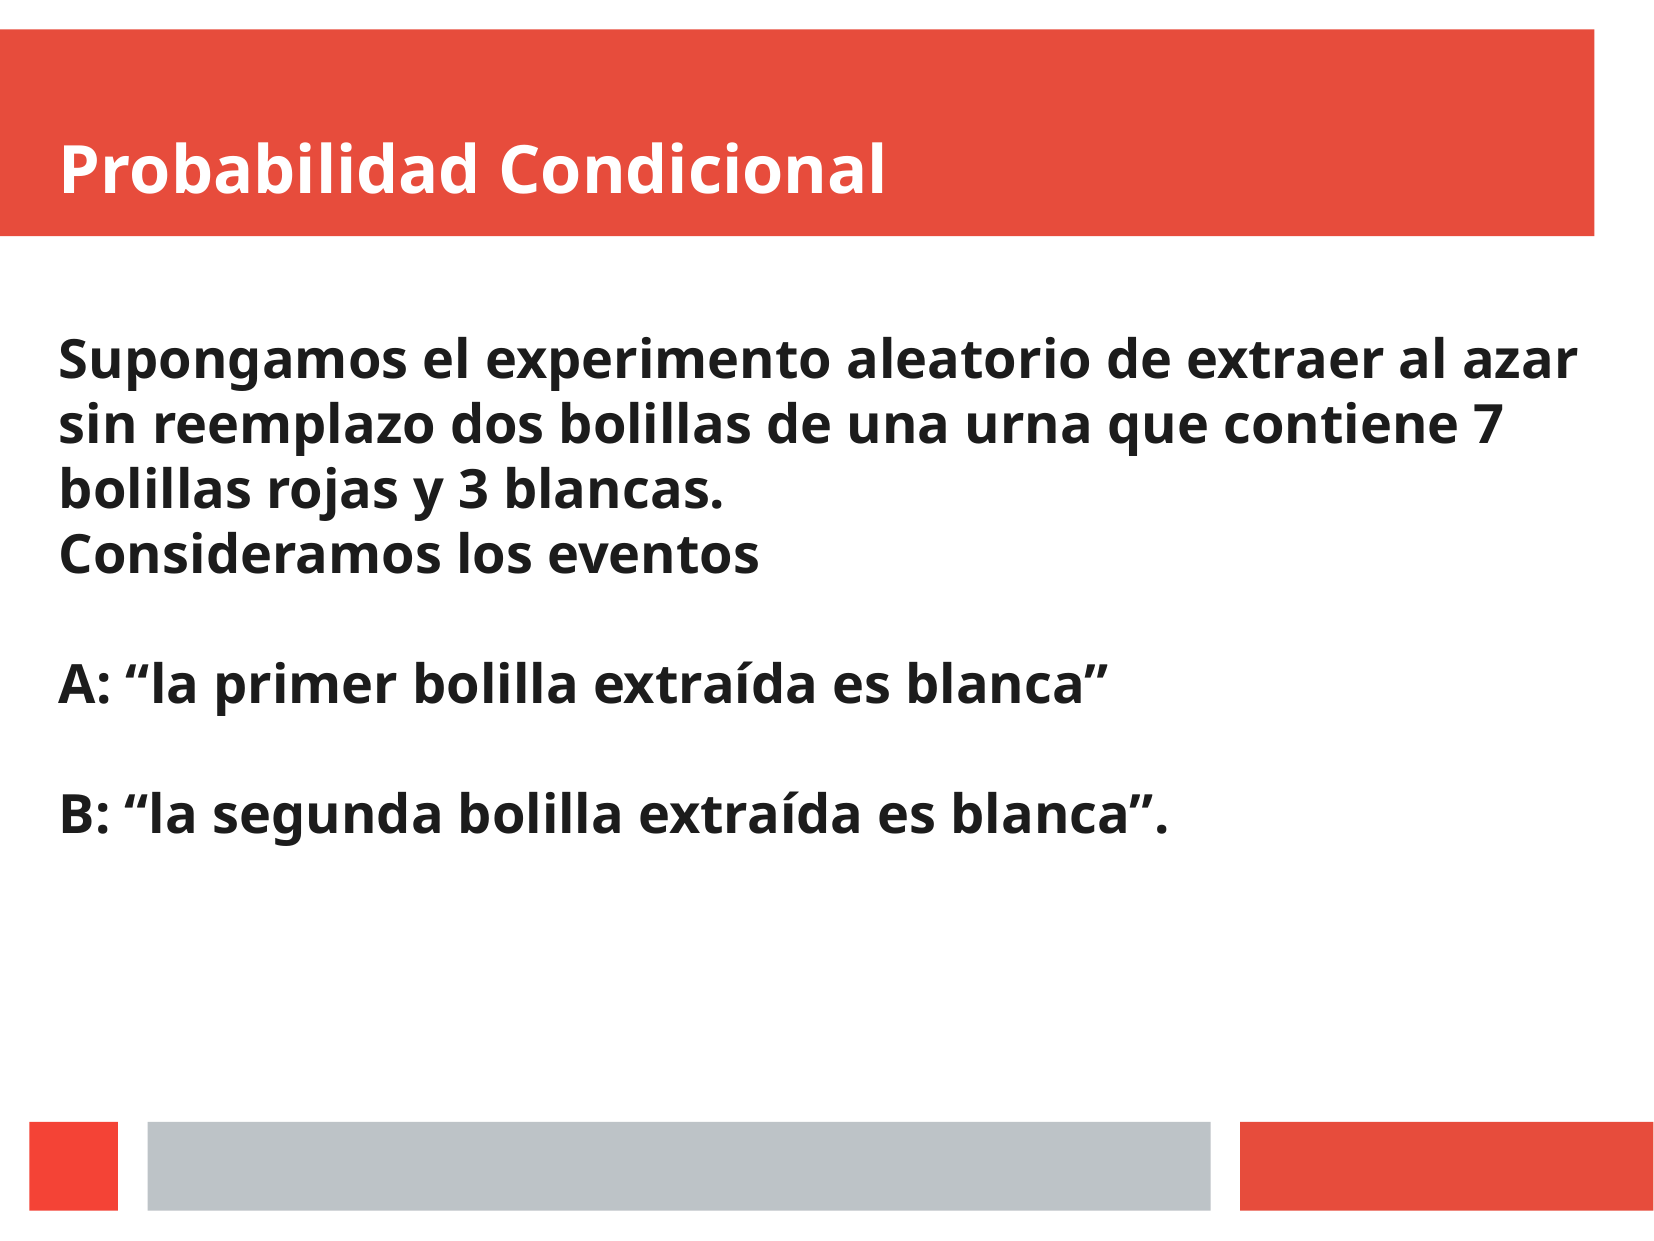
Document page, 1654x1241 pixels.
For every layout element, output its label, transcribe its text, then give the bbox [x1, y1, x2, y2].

text_box Supongamos el experimento aleatorio de extraer al azar sin reemplazo dos bolillas de una urna que contiene 7 bolillas rojas y 3 blancas. Consideramos los eventos A: “la primer bolilla extraída es blanca” B: “la segunda bolilla extraída es blanca”. [58, 324, 1595, 895]
text_box Probabilidad Condicional [58, 58, 1595, 207]
